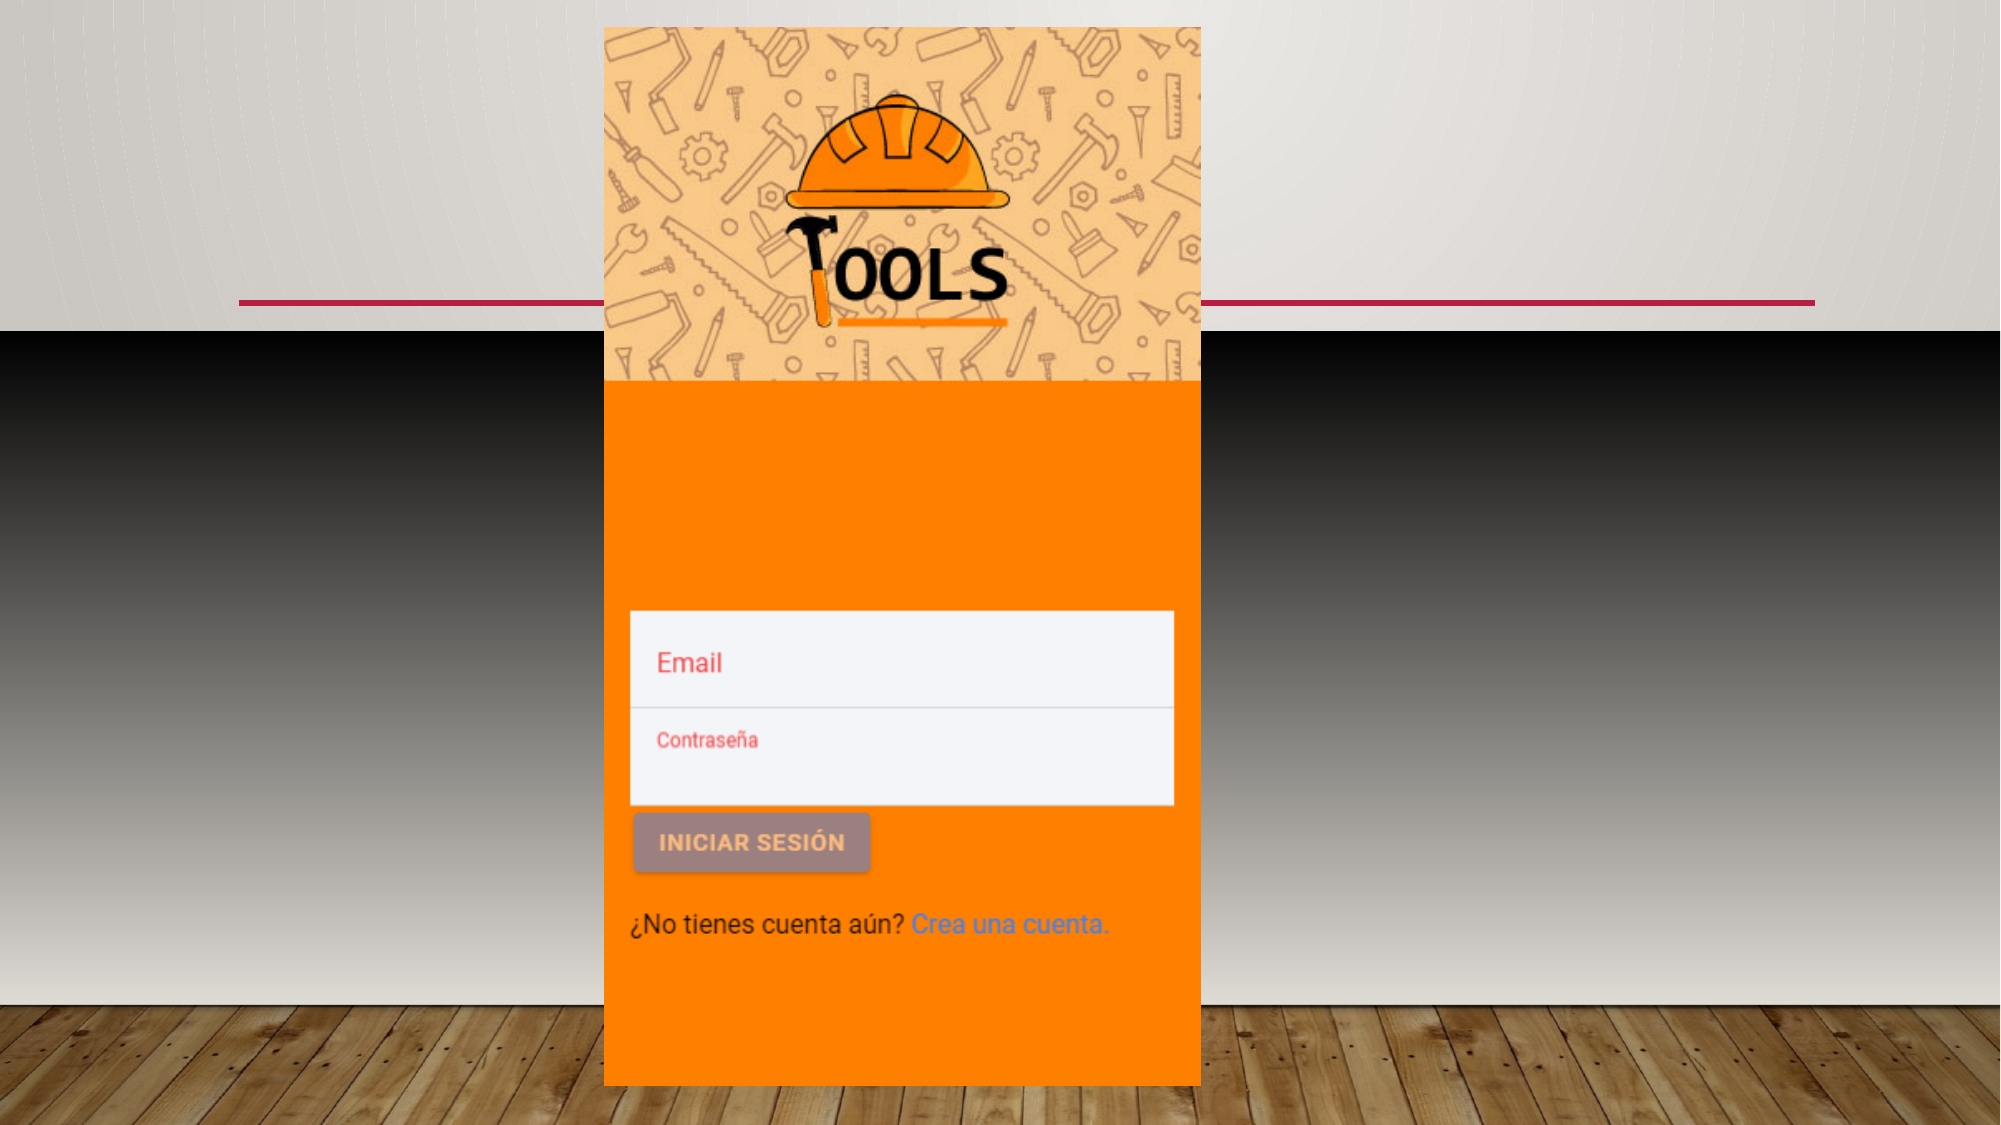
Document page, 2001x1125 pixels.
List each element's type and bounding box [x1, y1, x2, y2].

title [238, 131, 604, 305]
title [1201, 131, 1814, 305]
picture [604, 27, 1201, 1086]
